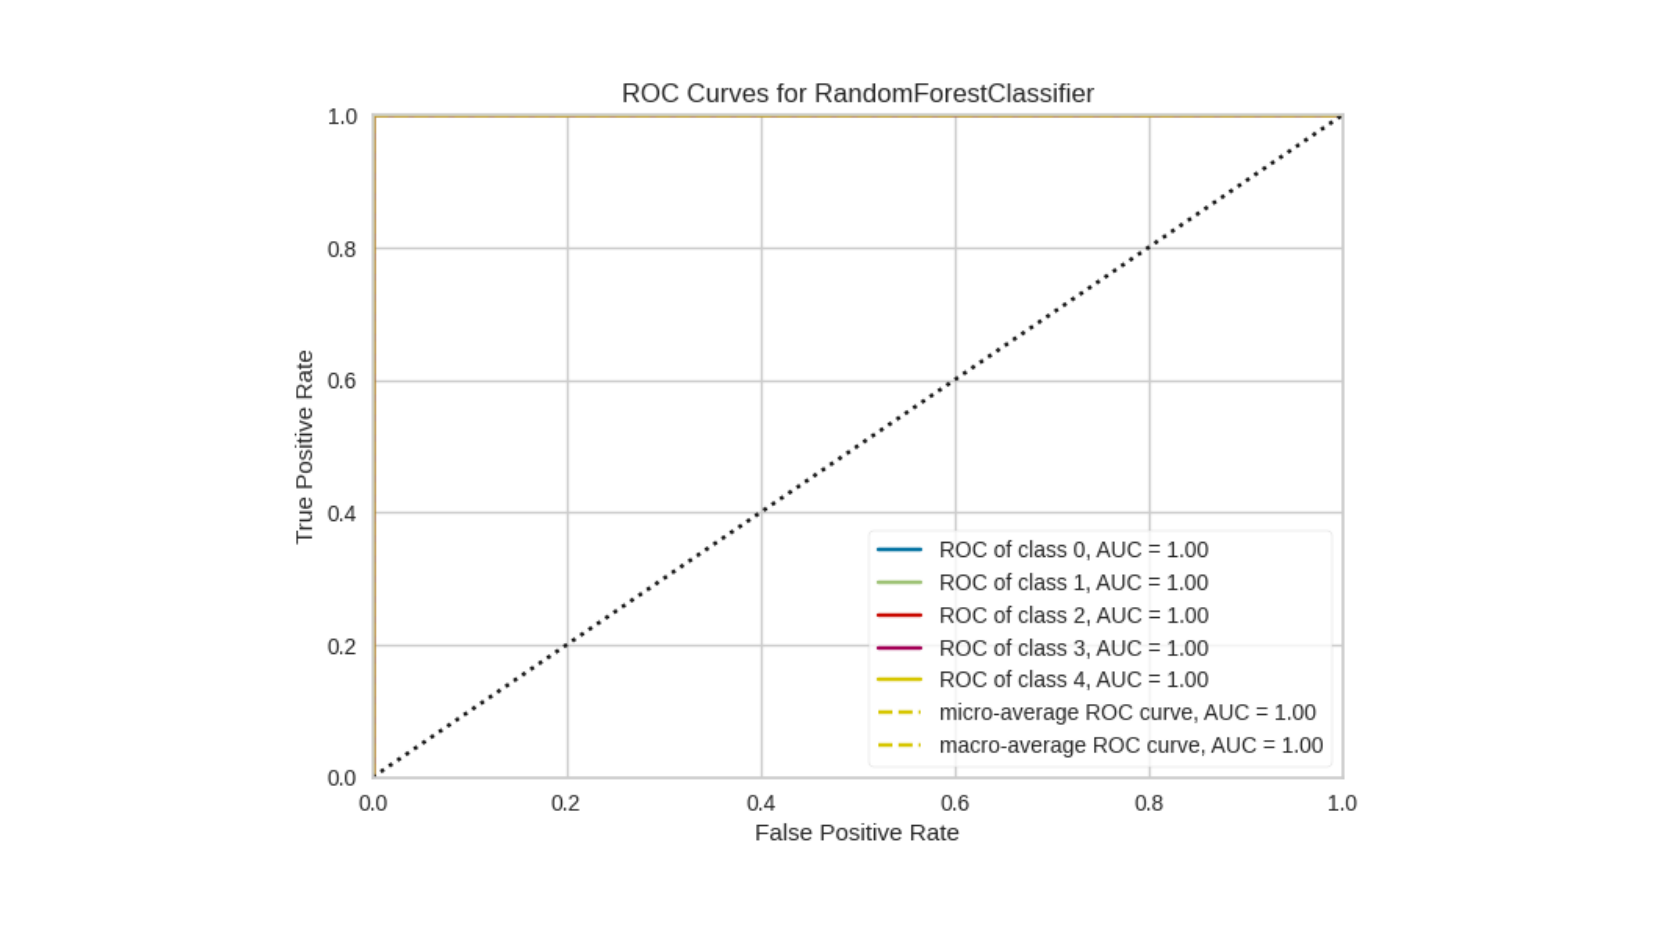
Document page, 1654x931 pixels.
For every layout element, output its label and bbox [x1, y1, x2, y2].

picture [281, 68, 1373, 862]
